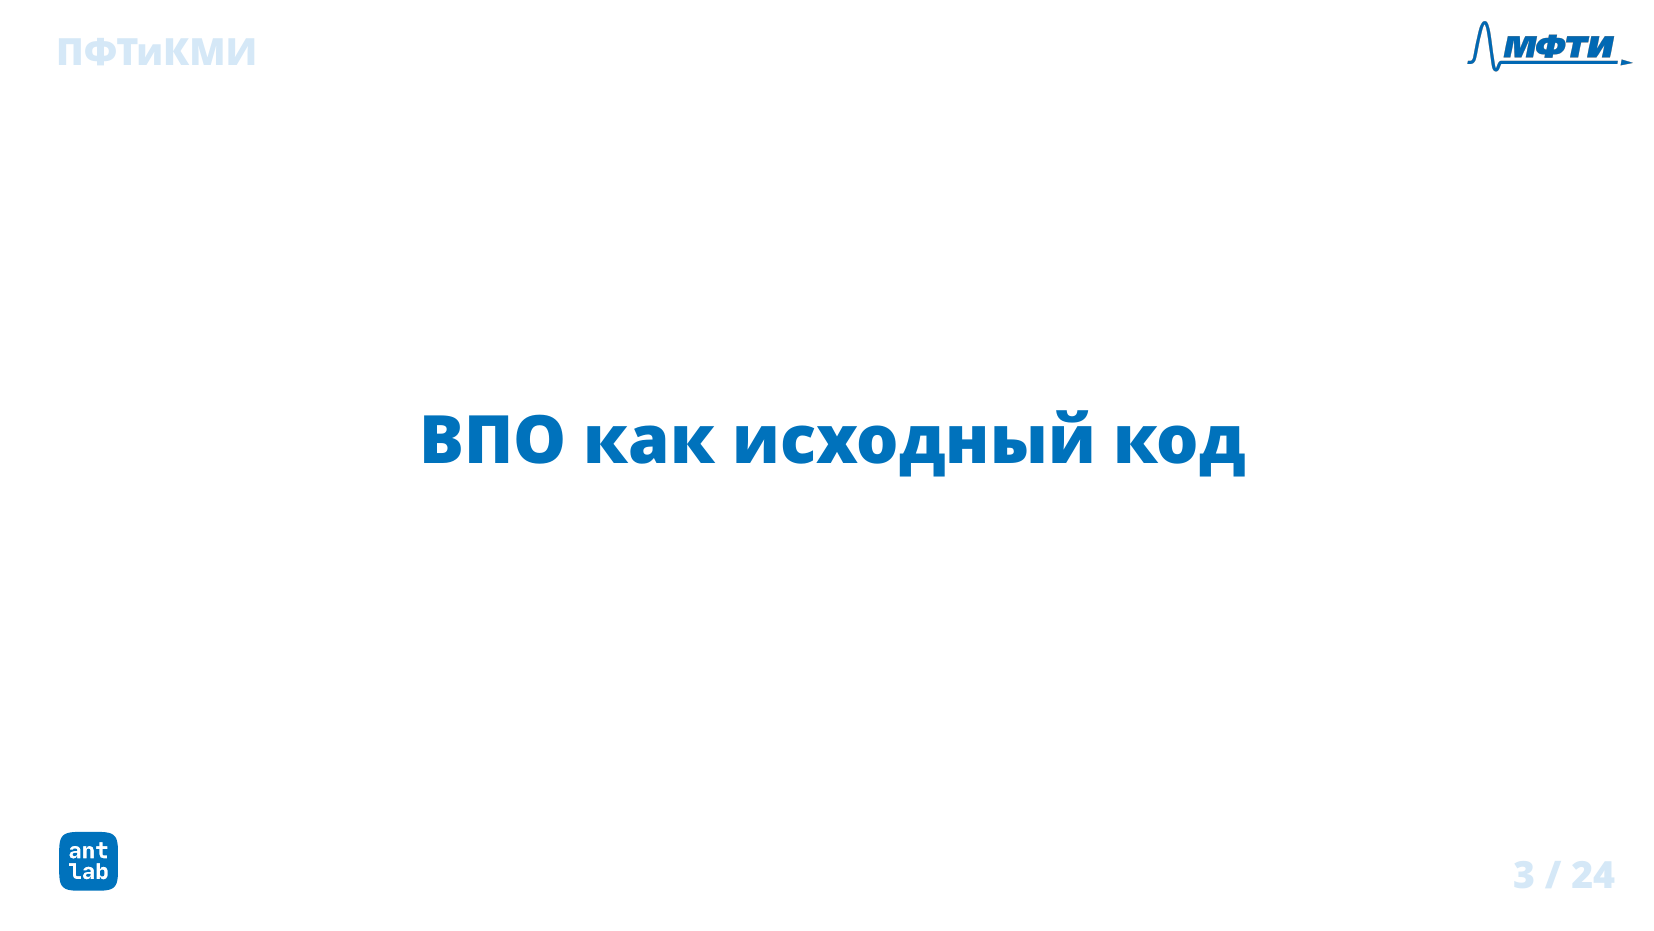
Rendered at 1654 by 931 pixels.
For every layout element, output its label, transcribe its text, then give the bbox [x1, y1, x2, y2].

picture [1446, 0, 1654, 93]
title ВПО как исходный код [88, 342, 1577, 532]
